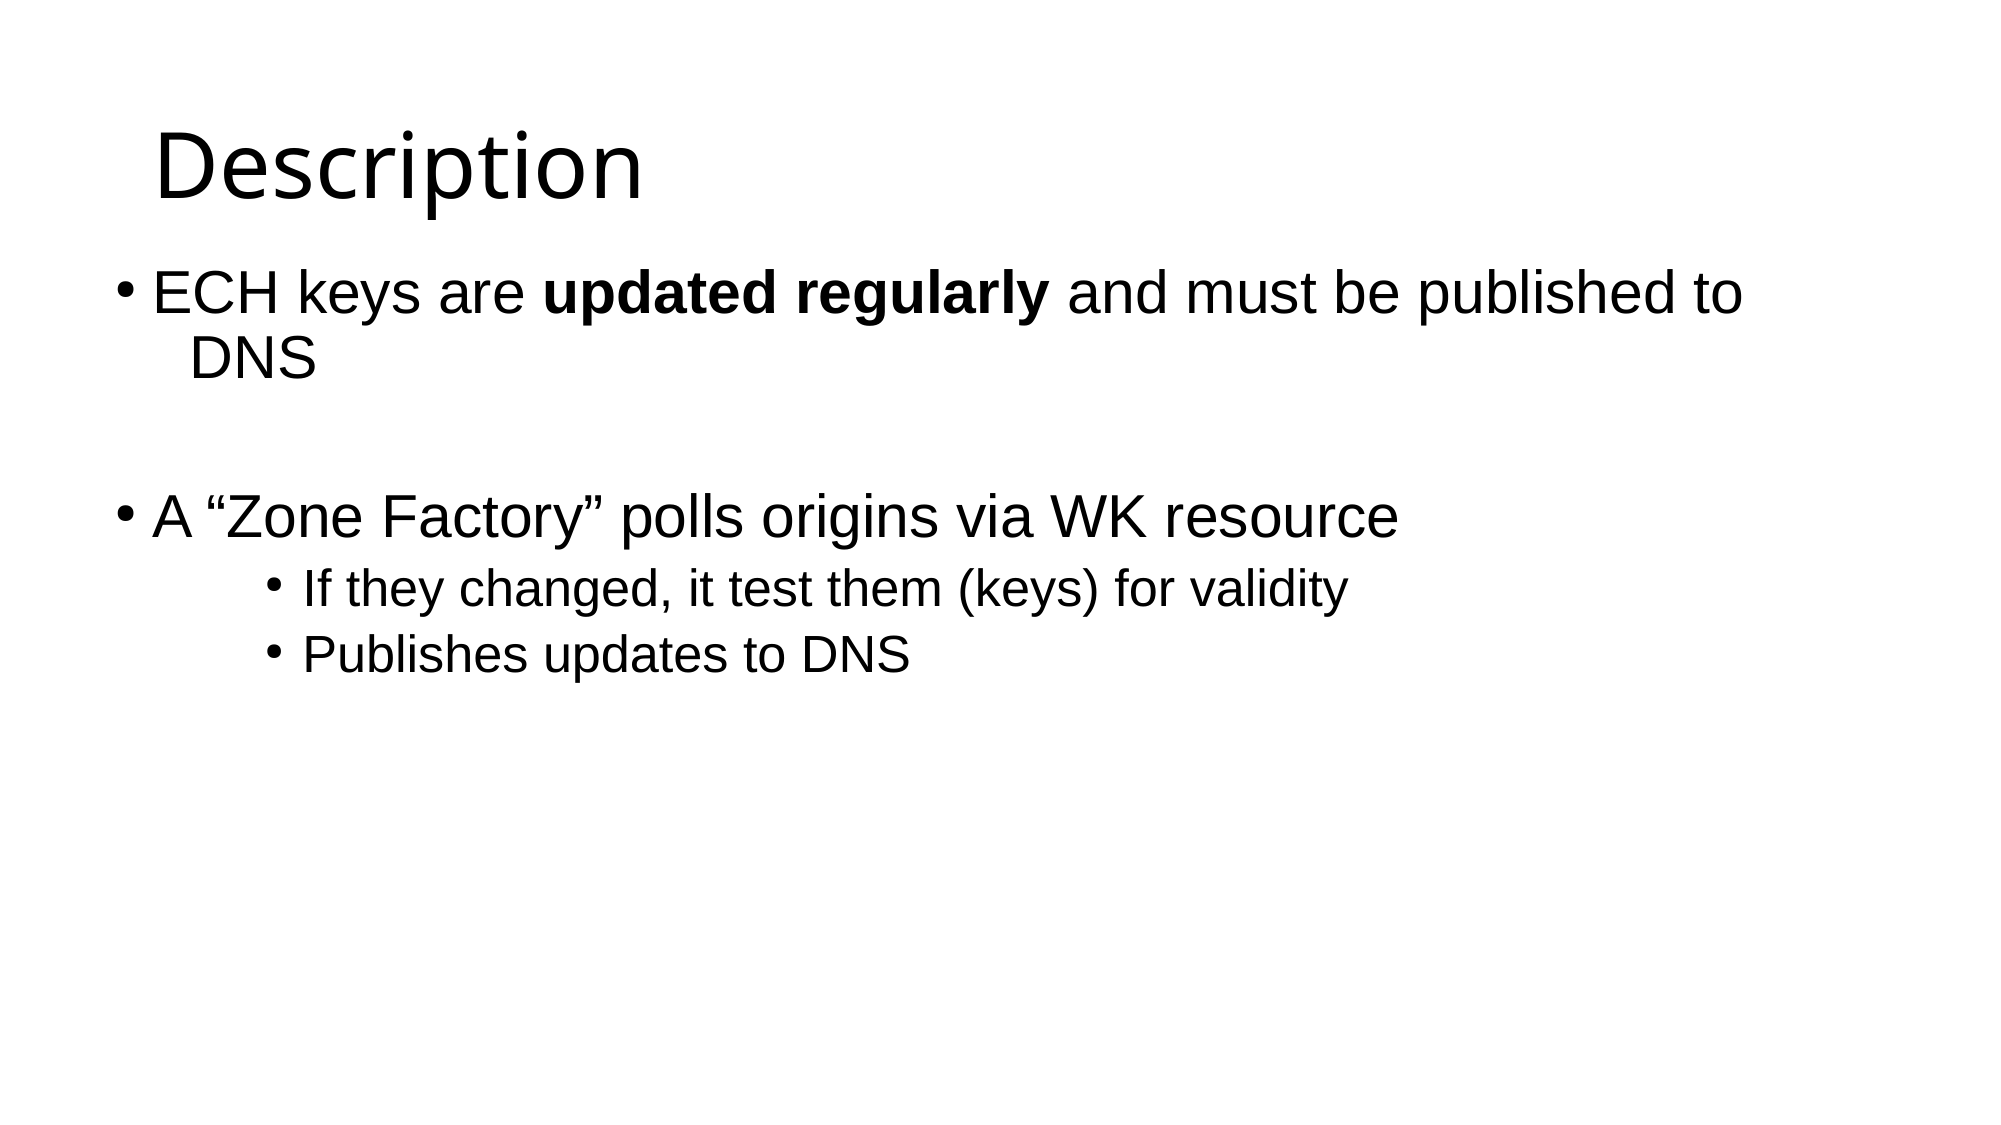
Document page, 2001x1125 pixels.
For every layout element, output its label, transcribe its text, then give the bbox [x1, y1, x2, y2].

title Description [137, 59, 1863, 253]
list ECH keys are updated regularly and must be published to DNS A “Zone Factory” polls origins via WK resource If they changed, it test them (keys) for validity Publishes updates to DNS [100, 253, 1900, 907]
